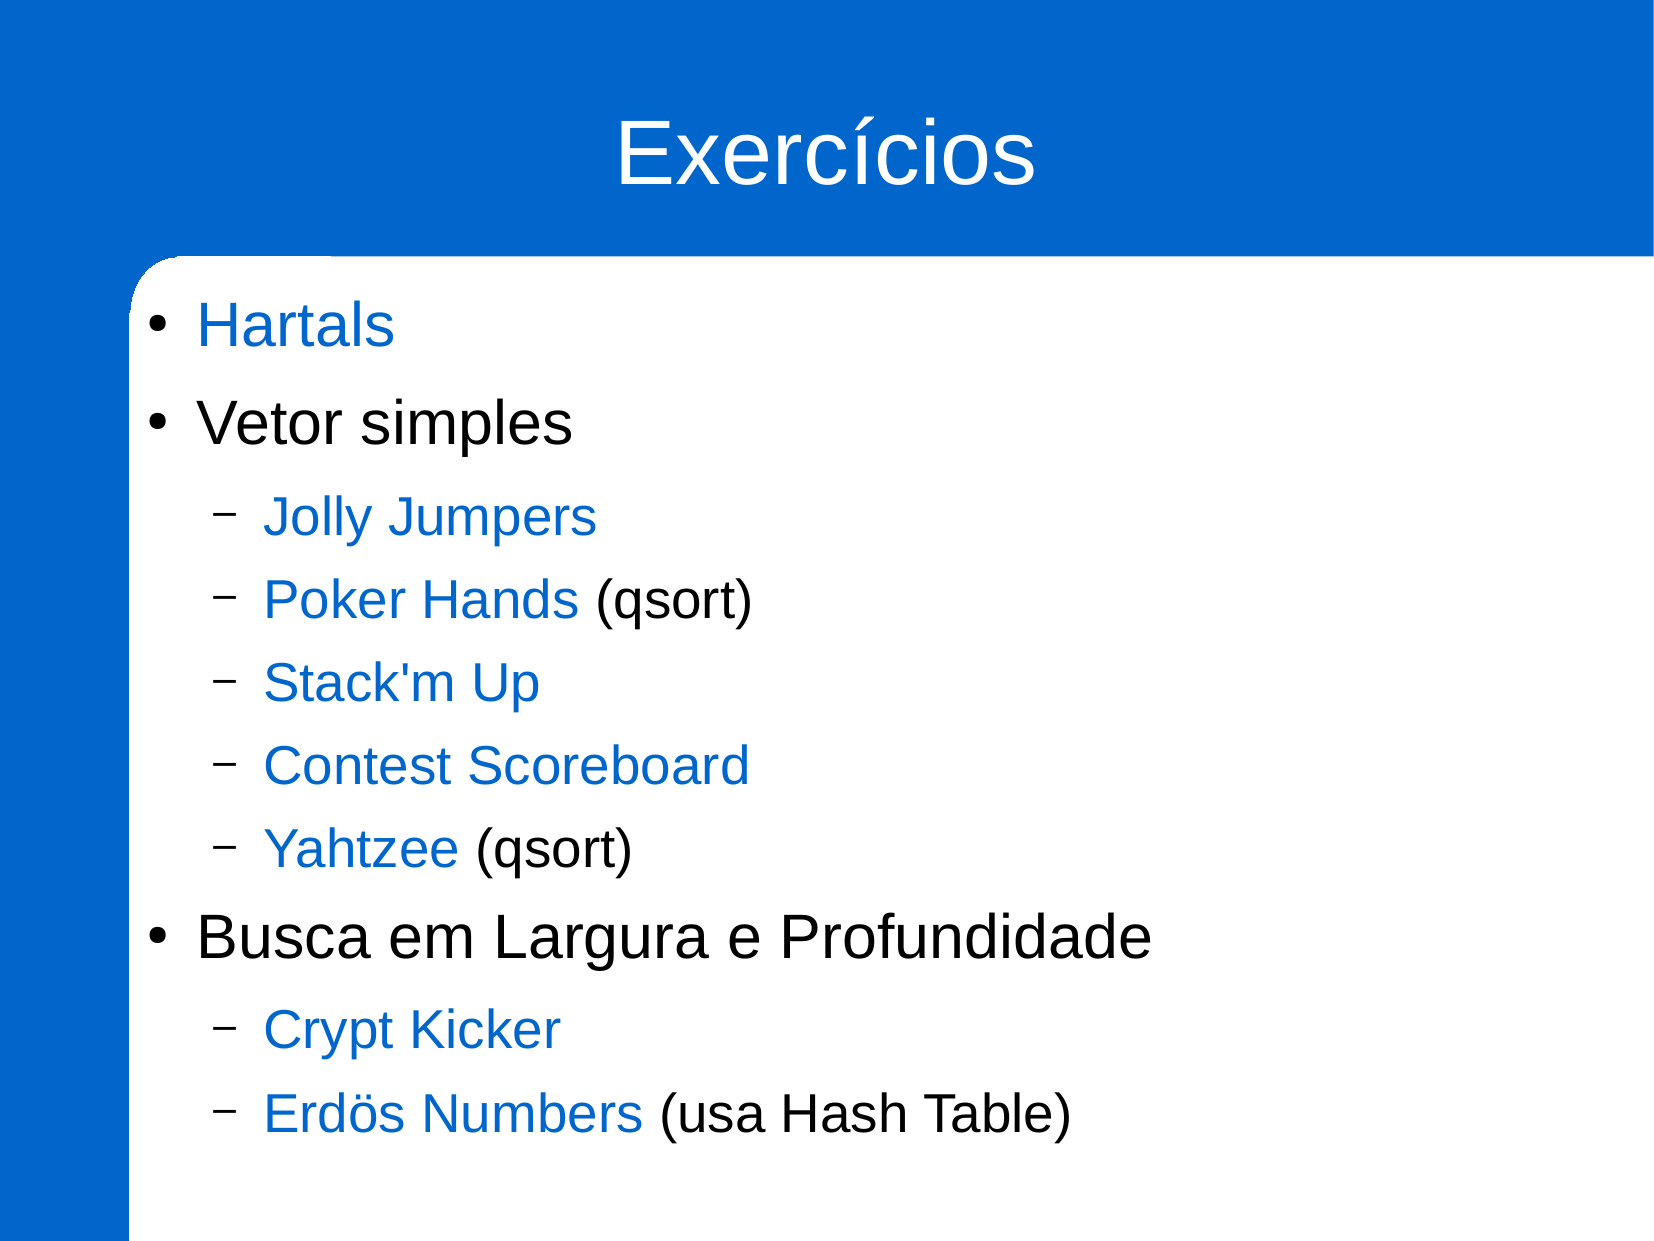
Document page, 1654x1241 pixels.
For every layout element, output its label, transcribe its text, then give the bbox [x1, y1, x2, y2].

title Exercícios [82, 49, 1571, 257]
list Hartals Vetor simples Jolly Jumpers Poker Hands (qsort) Stack'm Up Contest Scoreboard Yahtzee (qsort) Busca em Largura e Profundidade Crypt Kicker Erdös Numbers (usa Hash Table) [129, 290, 1619, 1146]
